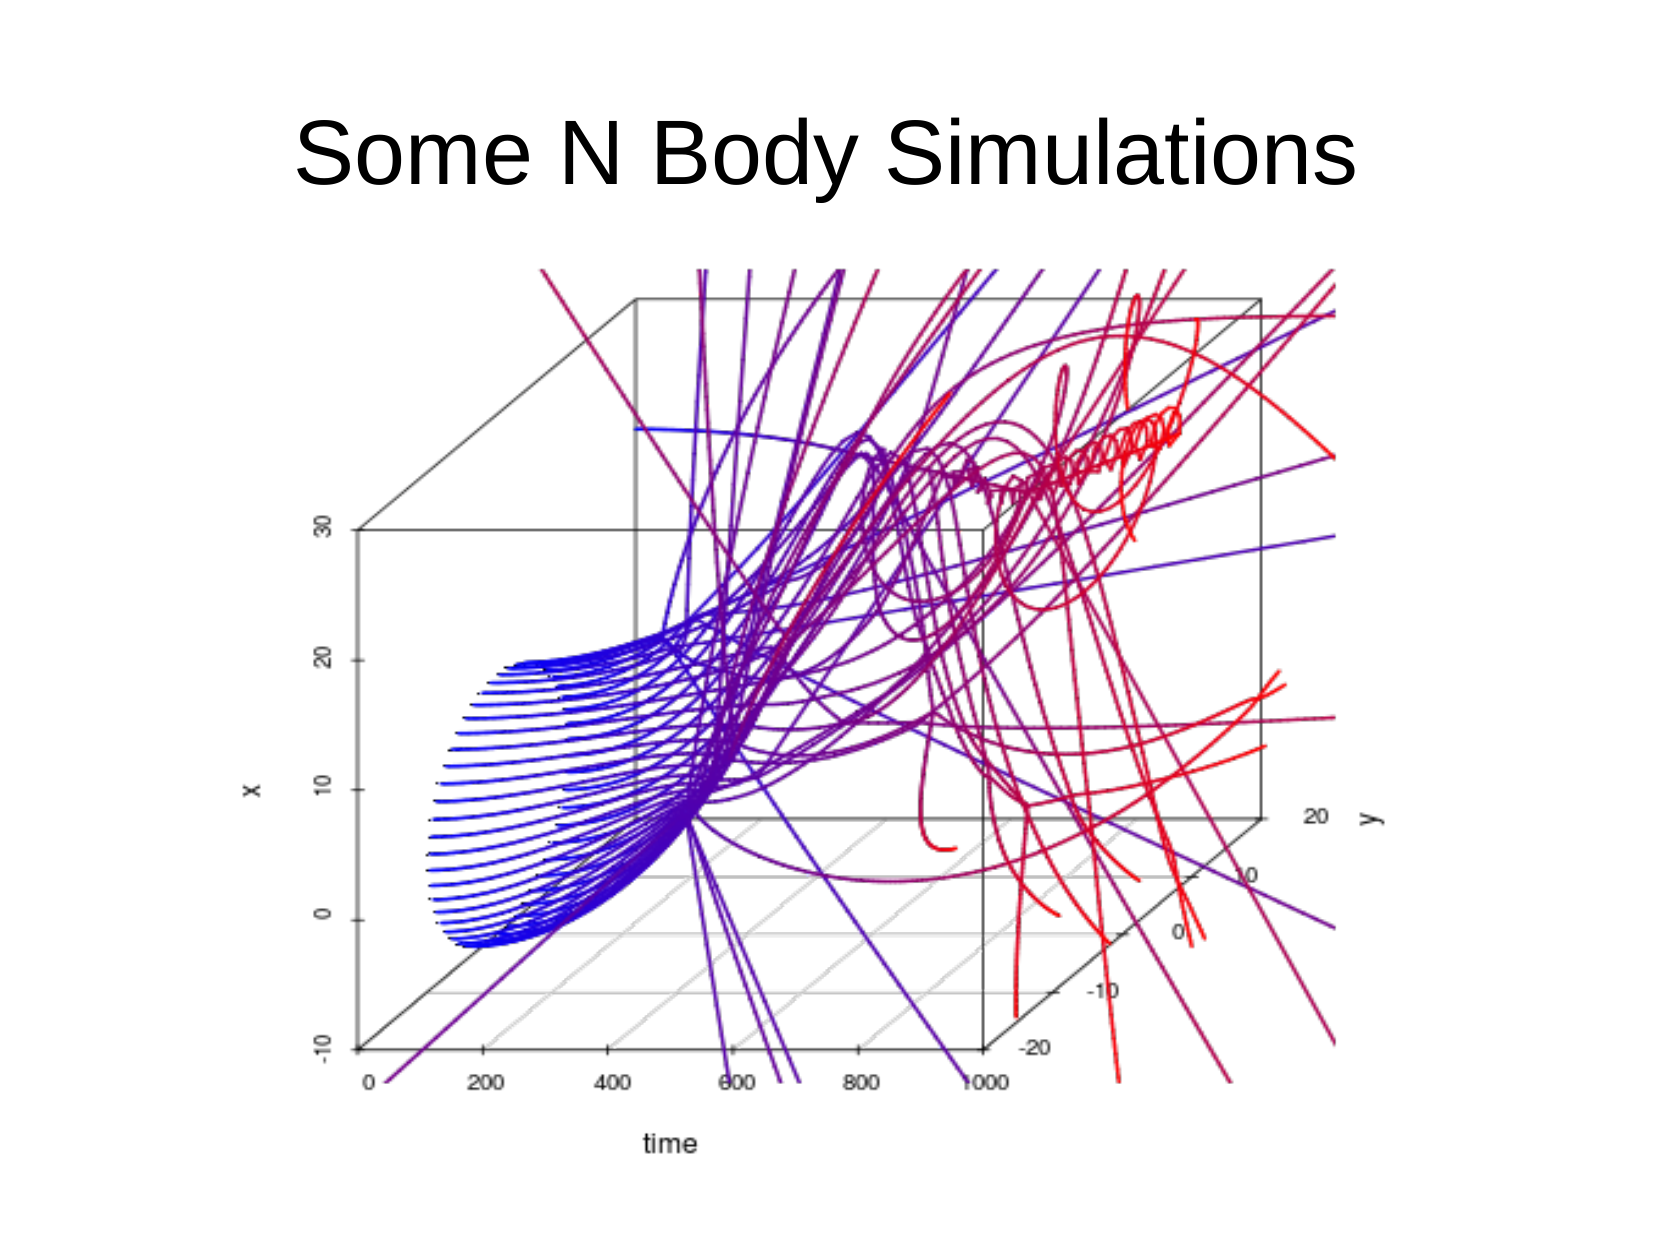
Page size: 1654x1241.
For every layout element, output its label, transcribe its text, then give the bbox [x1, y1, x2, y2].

title Some N Body Simulations [82, 49, 1571, 257]
picture [212, 141, 1441, 1241]
